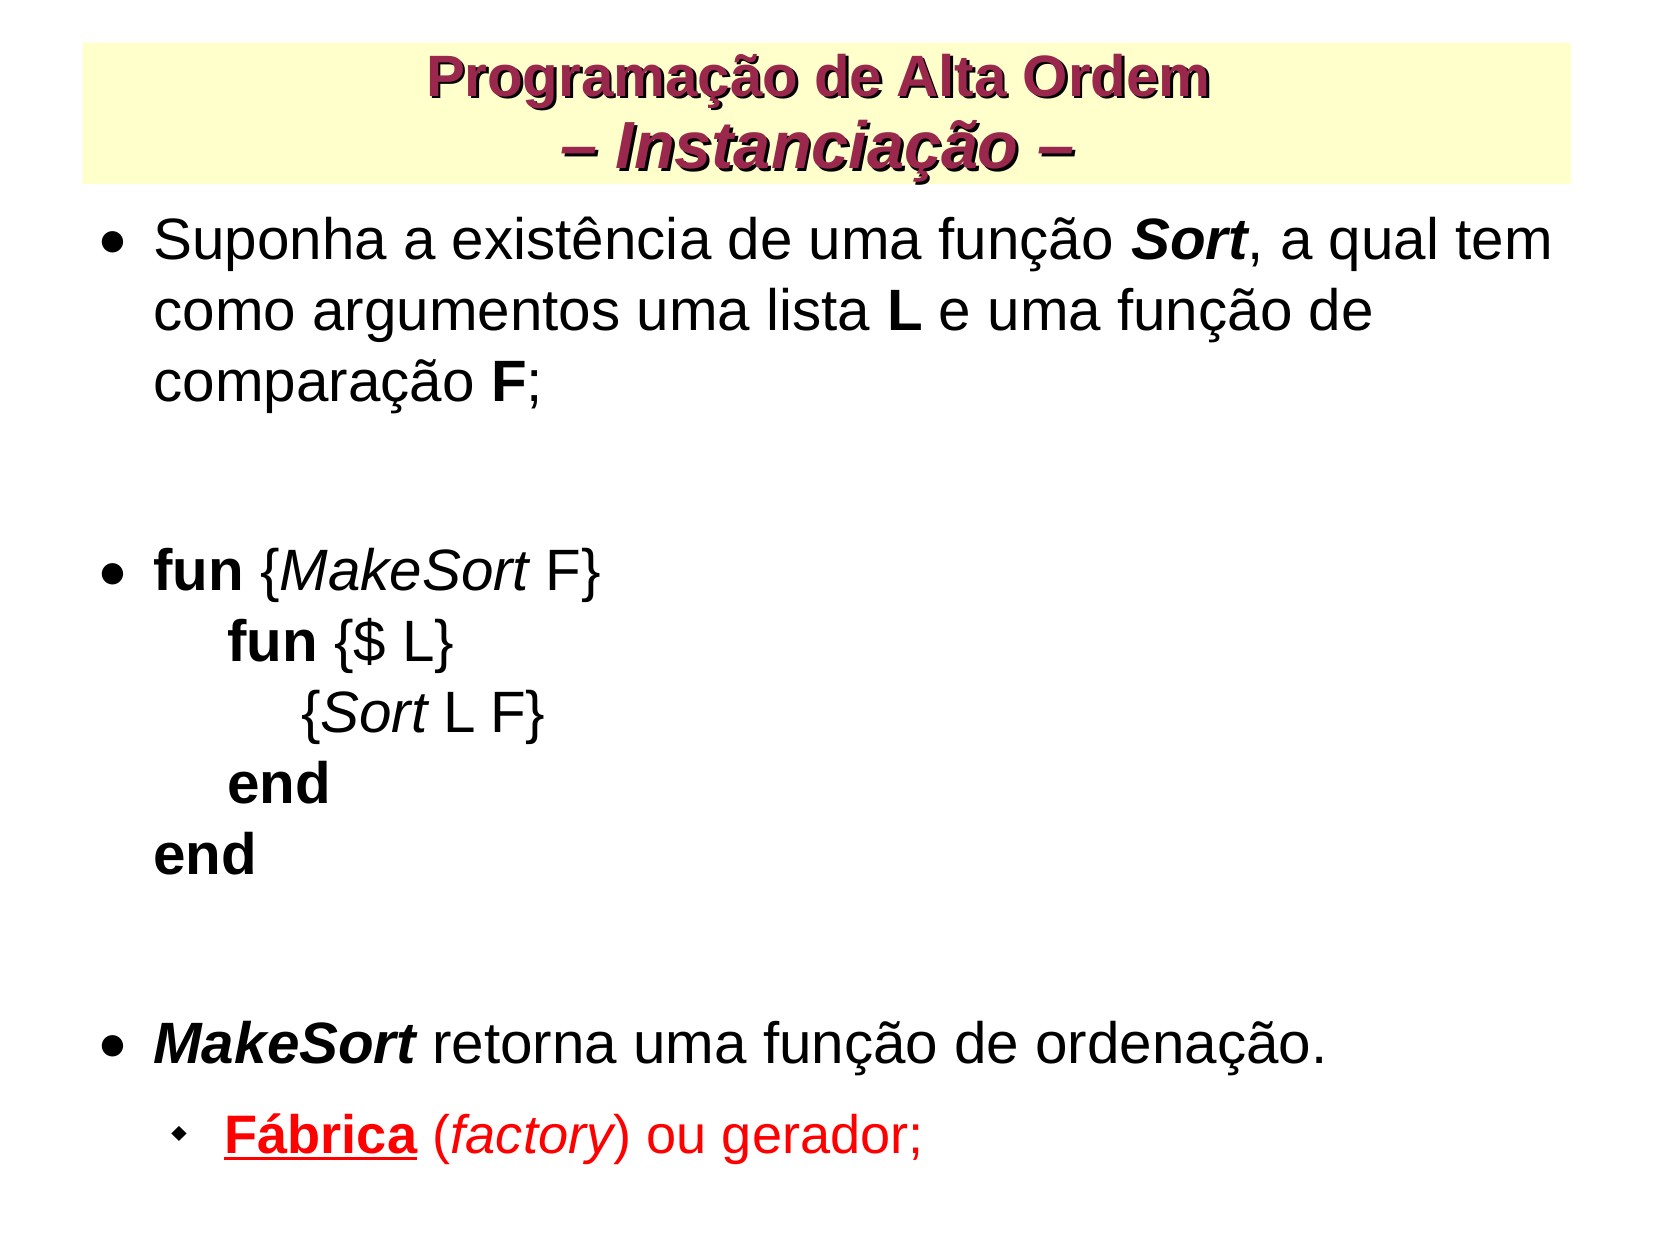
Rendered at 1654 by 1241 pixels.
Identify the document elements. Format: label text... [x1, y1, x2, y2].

list Suponha a existência de uma função Sort, a qual tem como argumentos uma lista L e uma função de comparação F; fun {MakeSort F} fun {$ L} {Sort L F} end end MakeSort retorna uma função de ordenação. Fábrica (factory) ou gerador; [82, 206, 1571, 1180]
title Programação de Alta Ordem – Instanciação – [82, 42, 1571, 184]
